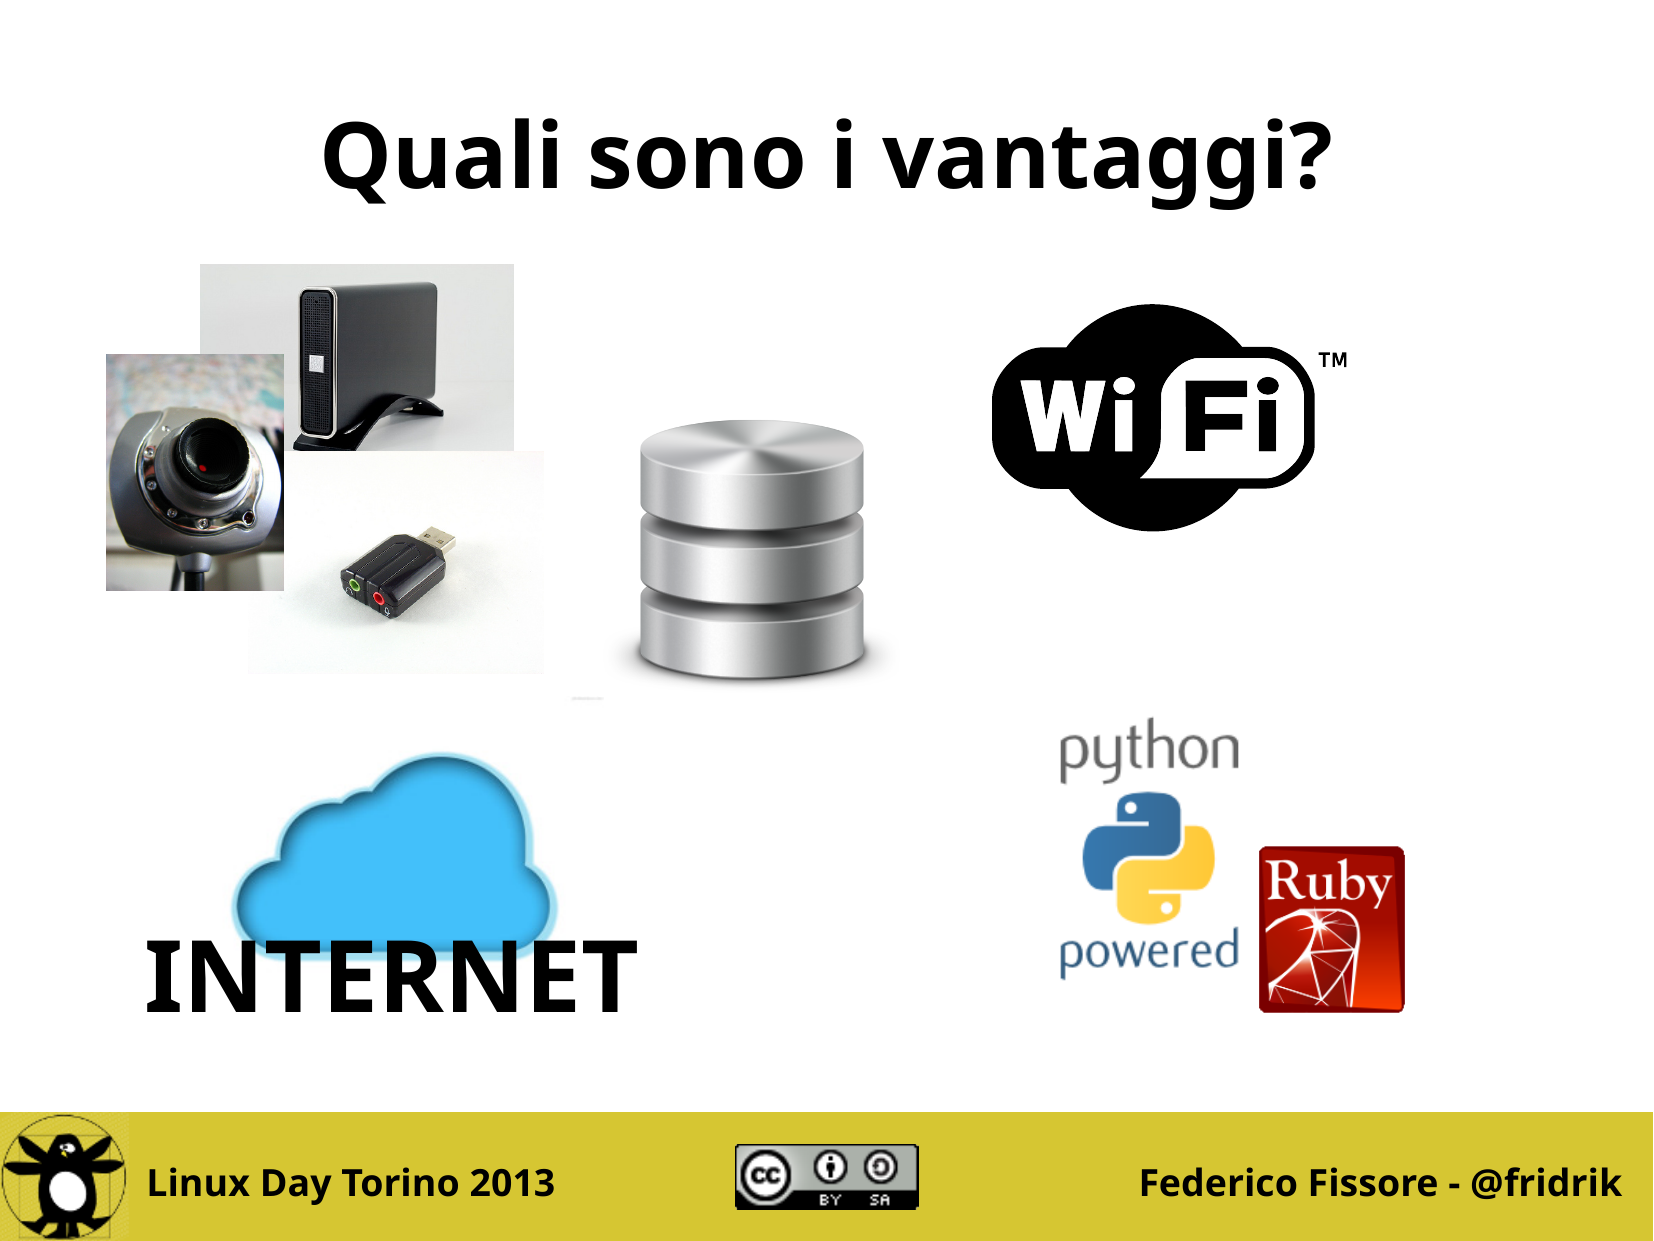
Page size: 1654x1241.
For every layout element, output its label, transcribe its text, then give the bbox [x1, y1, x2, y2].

title Quali sono i vantaggi? [82, 49, 1571, 257]
text_box Federico Fissore - @fridrik [1123, 1148, 1627, 1206]
text_box Linux Day Torino 2013 [131, 1148, 553, 1206]
picture [190, 401, 900, 897]
picture [106, 264, 544, 674]
text_box INTERNET [129, 897, 665, 1025]
picture [1039, 707, 1406, 1016]
picture [992, 304, 1347, 532]
picture [0, 1112, 1653, 1241]
